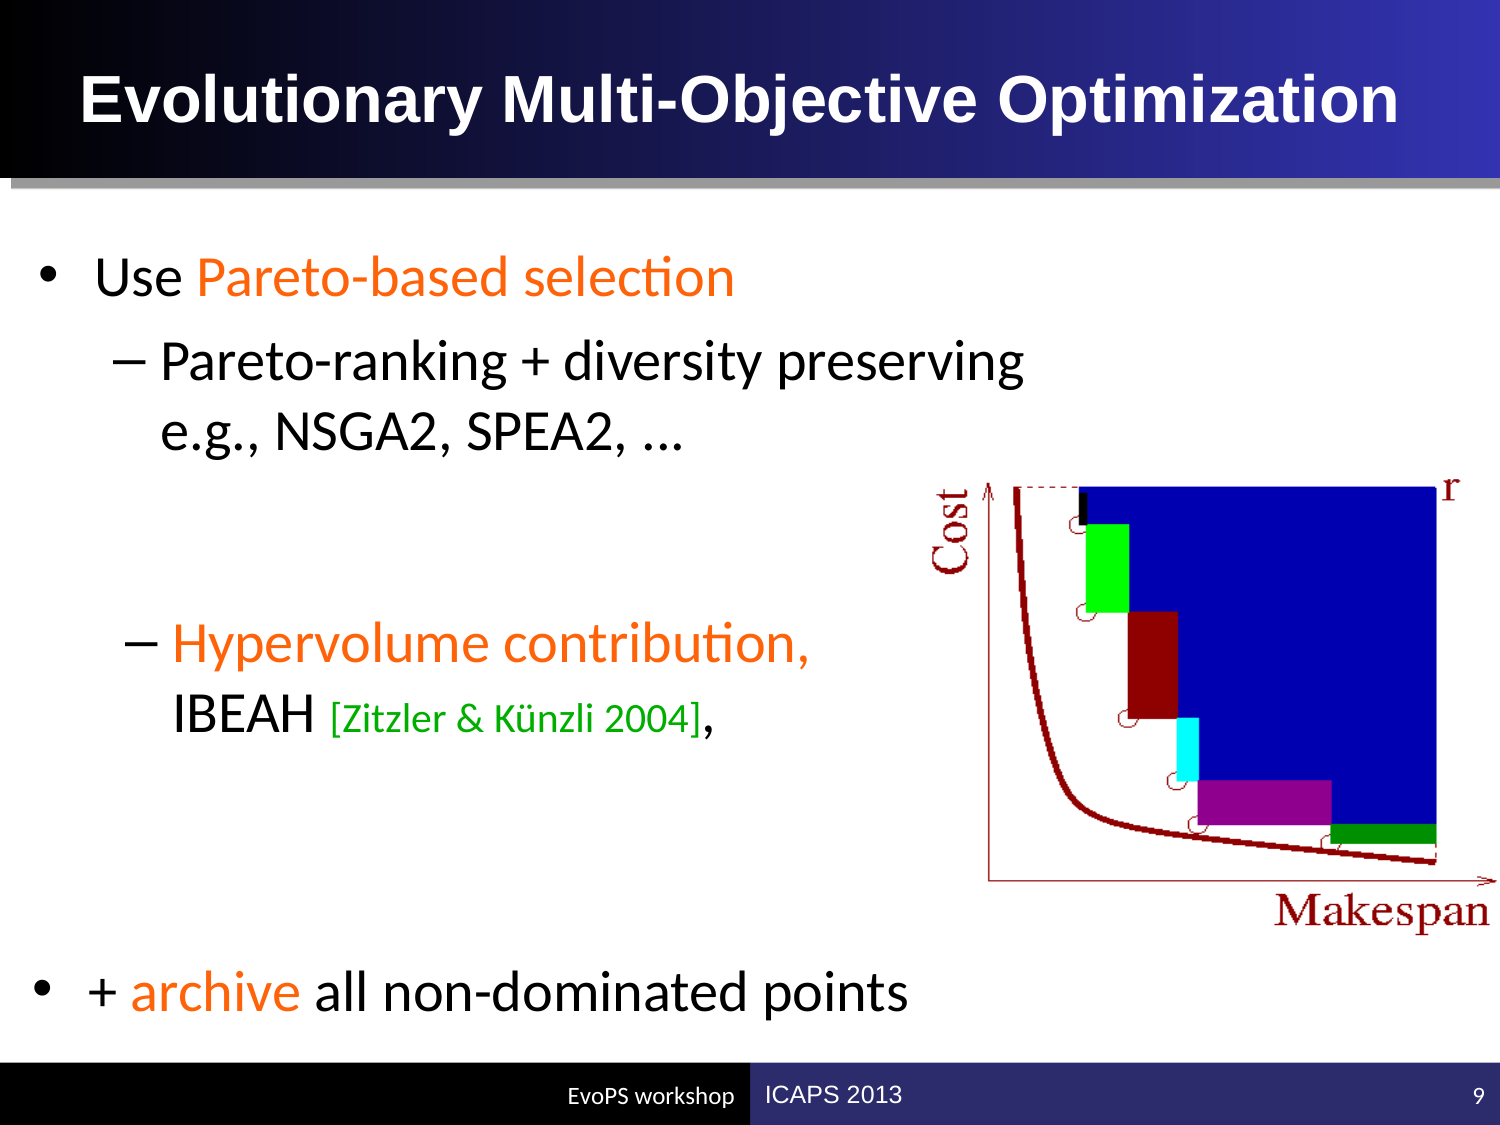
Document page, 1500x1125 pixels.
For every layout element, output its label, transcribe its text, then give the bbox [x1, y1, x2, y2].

list Use Pareto-based selection Pareto-ranking + diversity preserving e.g., NSGA2, SPEA2, ... [23, 230, 1394, 514]
list + archive all non-dominated points [17, 945, 1388, 1075]
picture [931, 478, 1500, 939]
list Hypervolume contribution, IBEAH [Zitzler & Künzli 2004], [35, 596, 979, 821]
text_box Evolutionary Multi-Objective Optimization [64, 48, 1424, 144]
